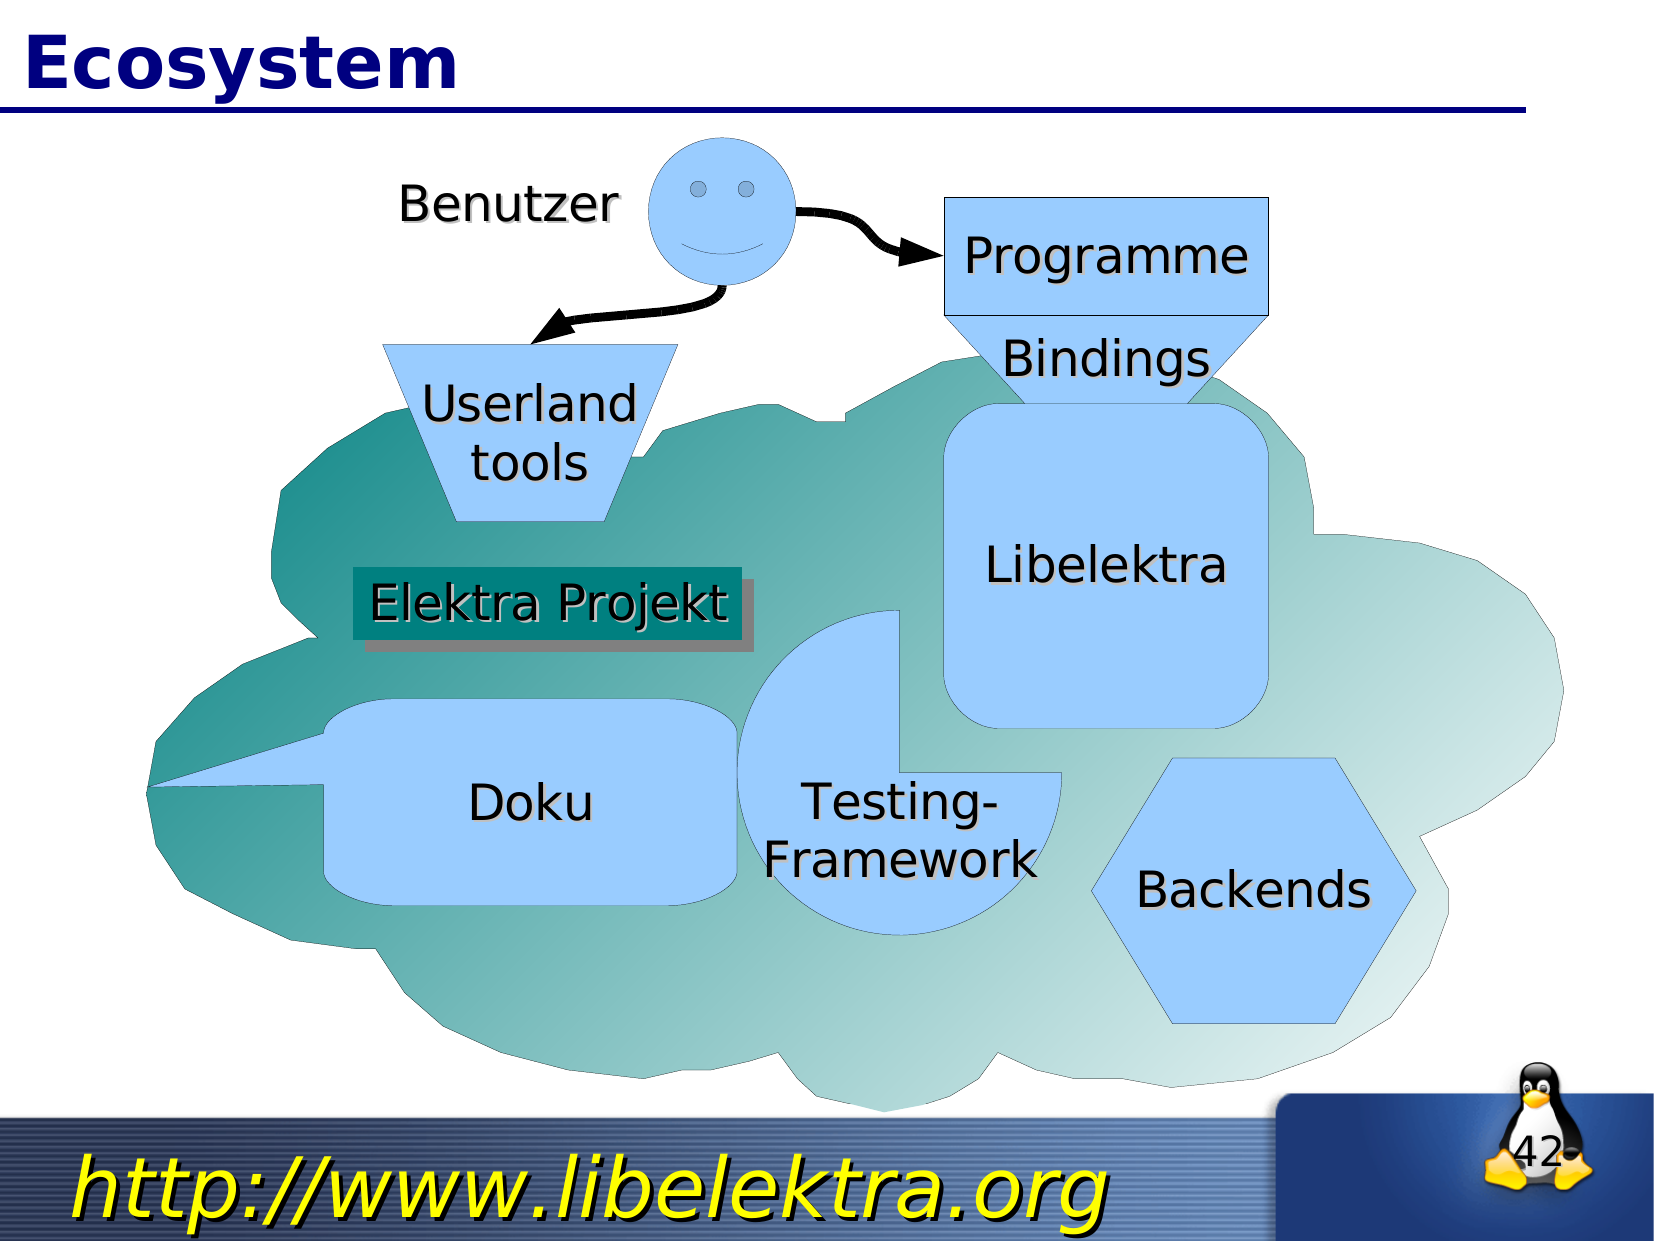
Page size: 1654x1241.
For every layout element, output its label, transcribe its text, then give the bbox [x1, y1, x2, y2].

text_box Ecosystem [22, 14, 1611, 111]
picture [0, 1061, 1654, 1241]
text_box 50 [1312, 1122, 1566, 1178]
chart [80, 115, 1591, 1104]
